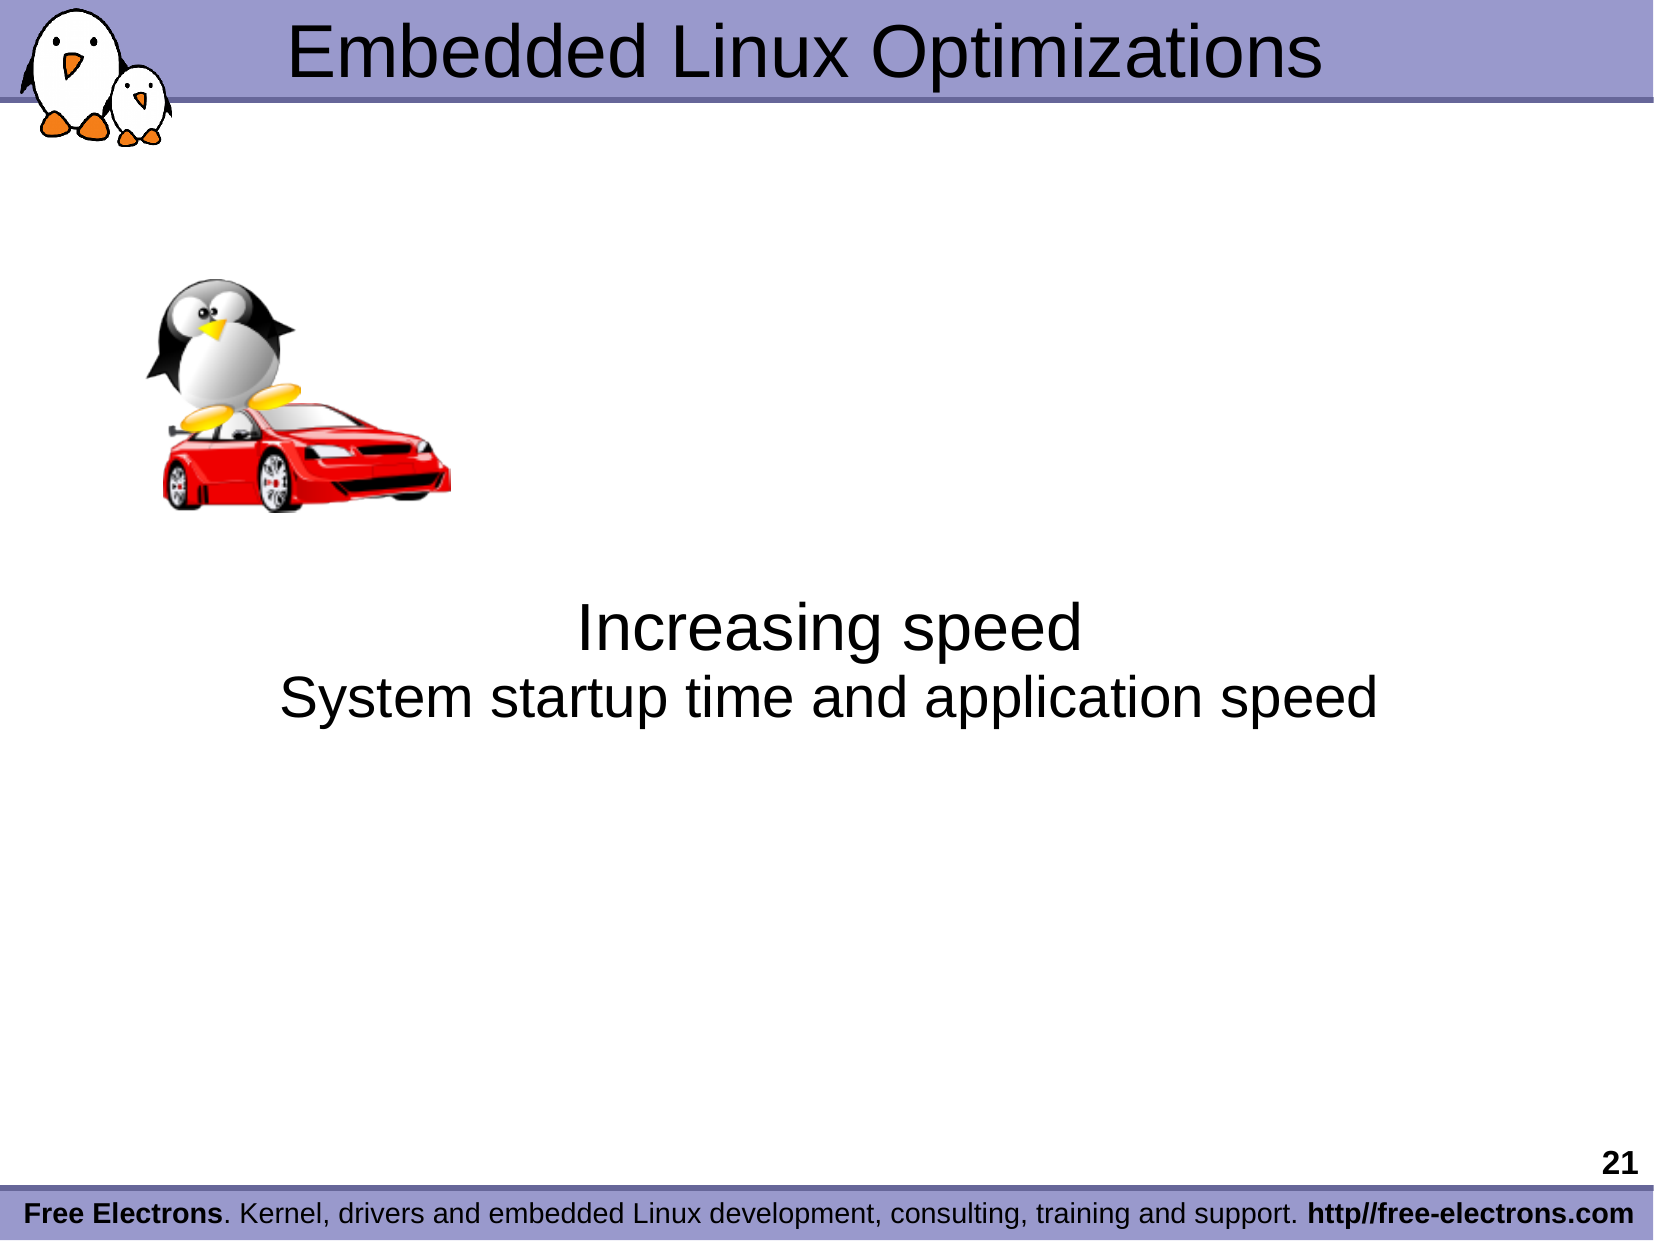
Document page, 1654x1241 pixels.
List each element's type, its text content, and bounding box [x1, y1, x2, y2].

subtitle Increasing speed System startup time and application speed [68, 201, 1592, 1118]
picture [144, 279, 451, 514]
picture [20, 8, 172, 147]
title Embedded Linux Optimizations [60, 0, 1551, 103]
